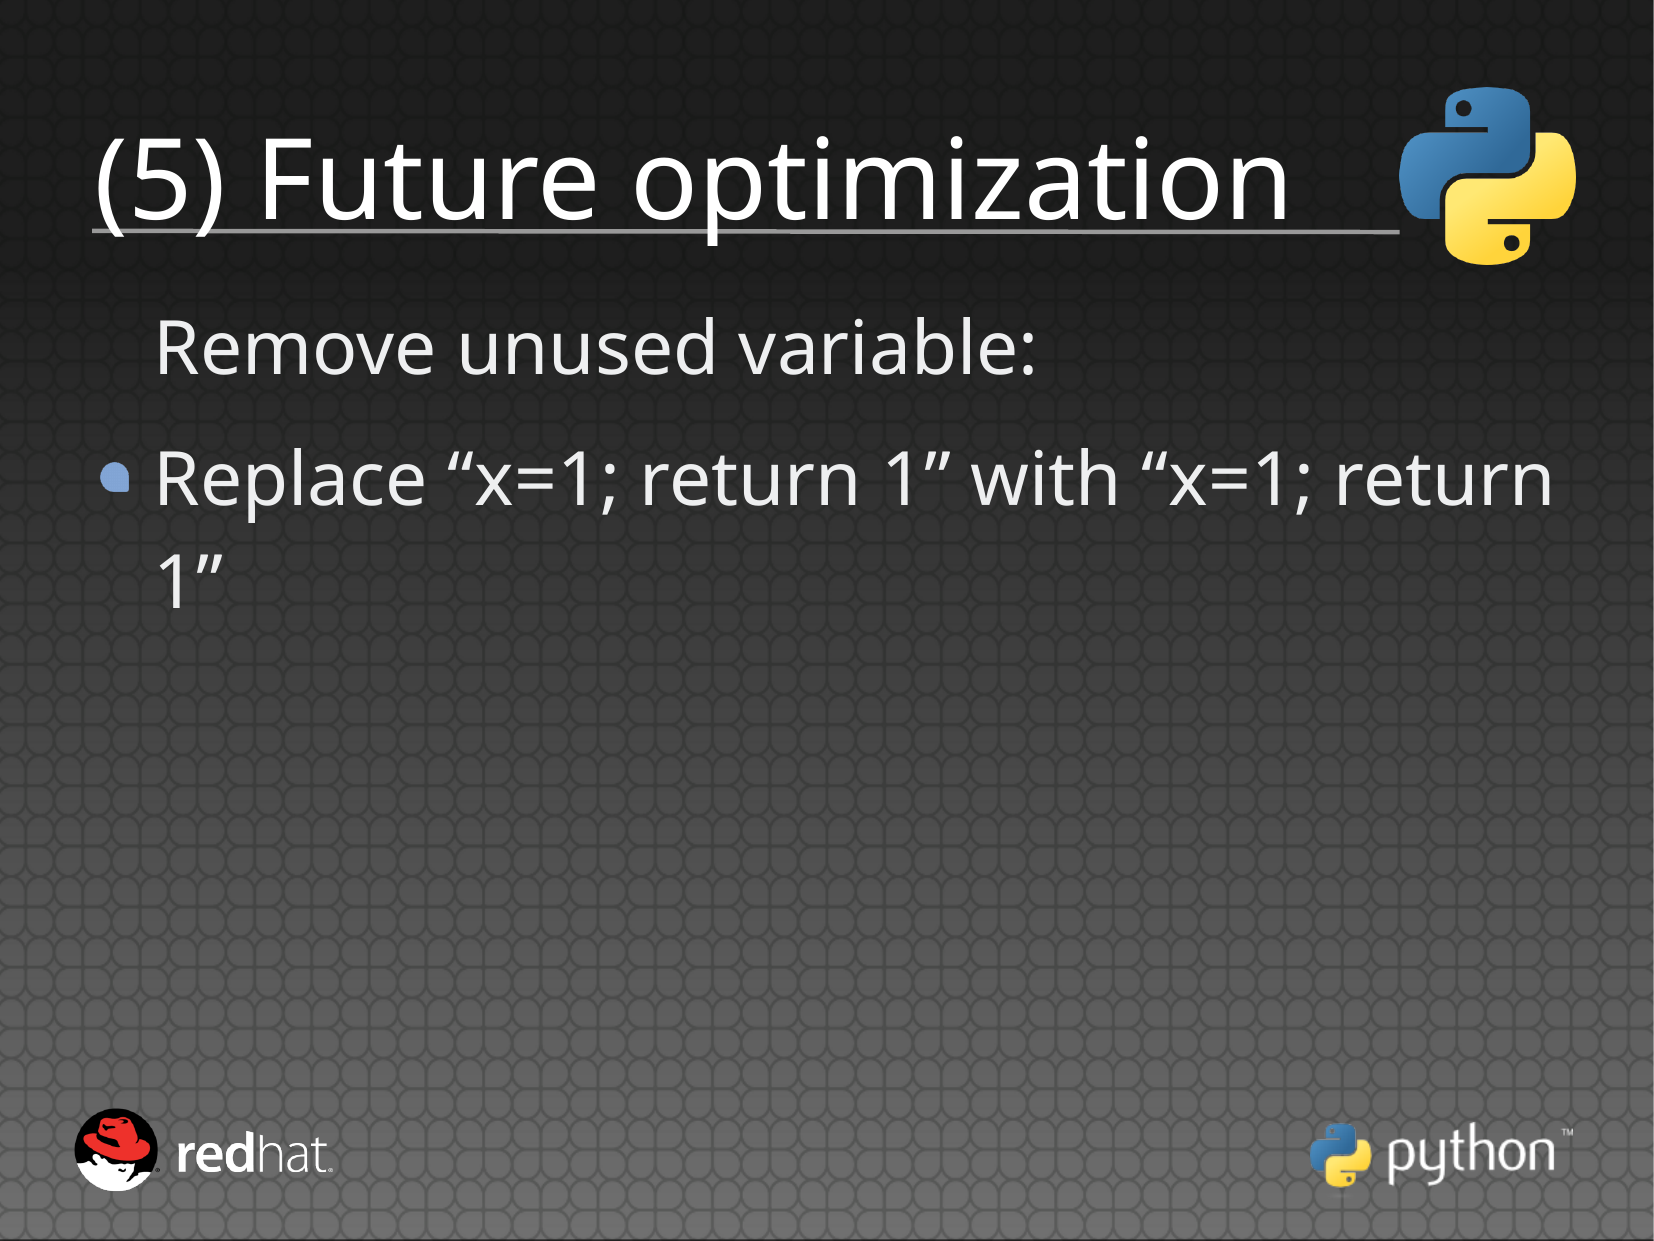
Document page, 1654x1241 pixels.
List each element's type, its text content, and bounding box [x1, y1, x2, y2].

picture [0, 0, 1654, 1241]
list Remove unused variable: Replace “x=1; return 1” with “x=1; return 1” [82, 293, 1571, 1034]
title (5) Future optimization [94, 100, 1426, 251]
